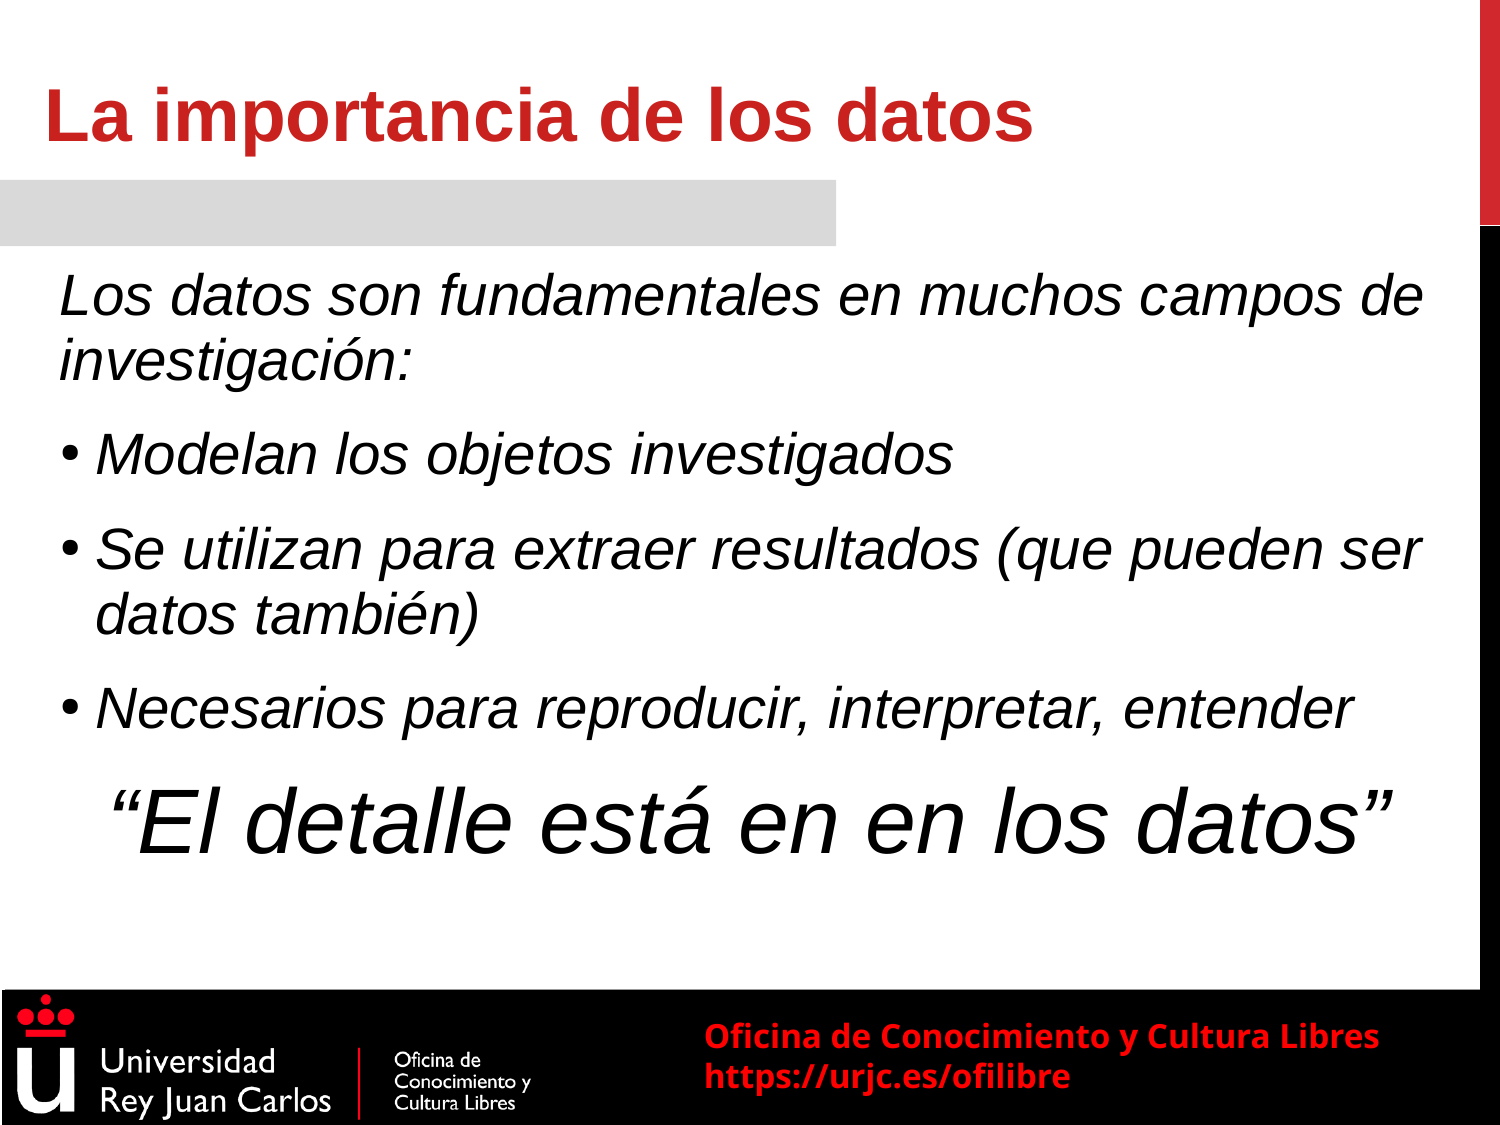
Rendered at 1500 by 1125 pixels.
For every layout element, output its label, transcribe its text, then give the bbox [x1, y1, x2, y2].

title [75, 15, 1425, 172]
text_box Los datos son fundamentales en muchos campos de investigación: Modelan los objetos investigados Se utilizan para extraer resultados (que pueden ser datos también) Necesarios para reproducir, interpretar, entender “El detalle está en en los datos” [45, 254, 1456, 926]
text_box La importancia de los datos [30, 66, 1291, 249]
picture [17, 994, 531, 1120]
